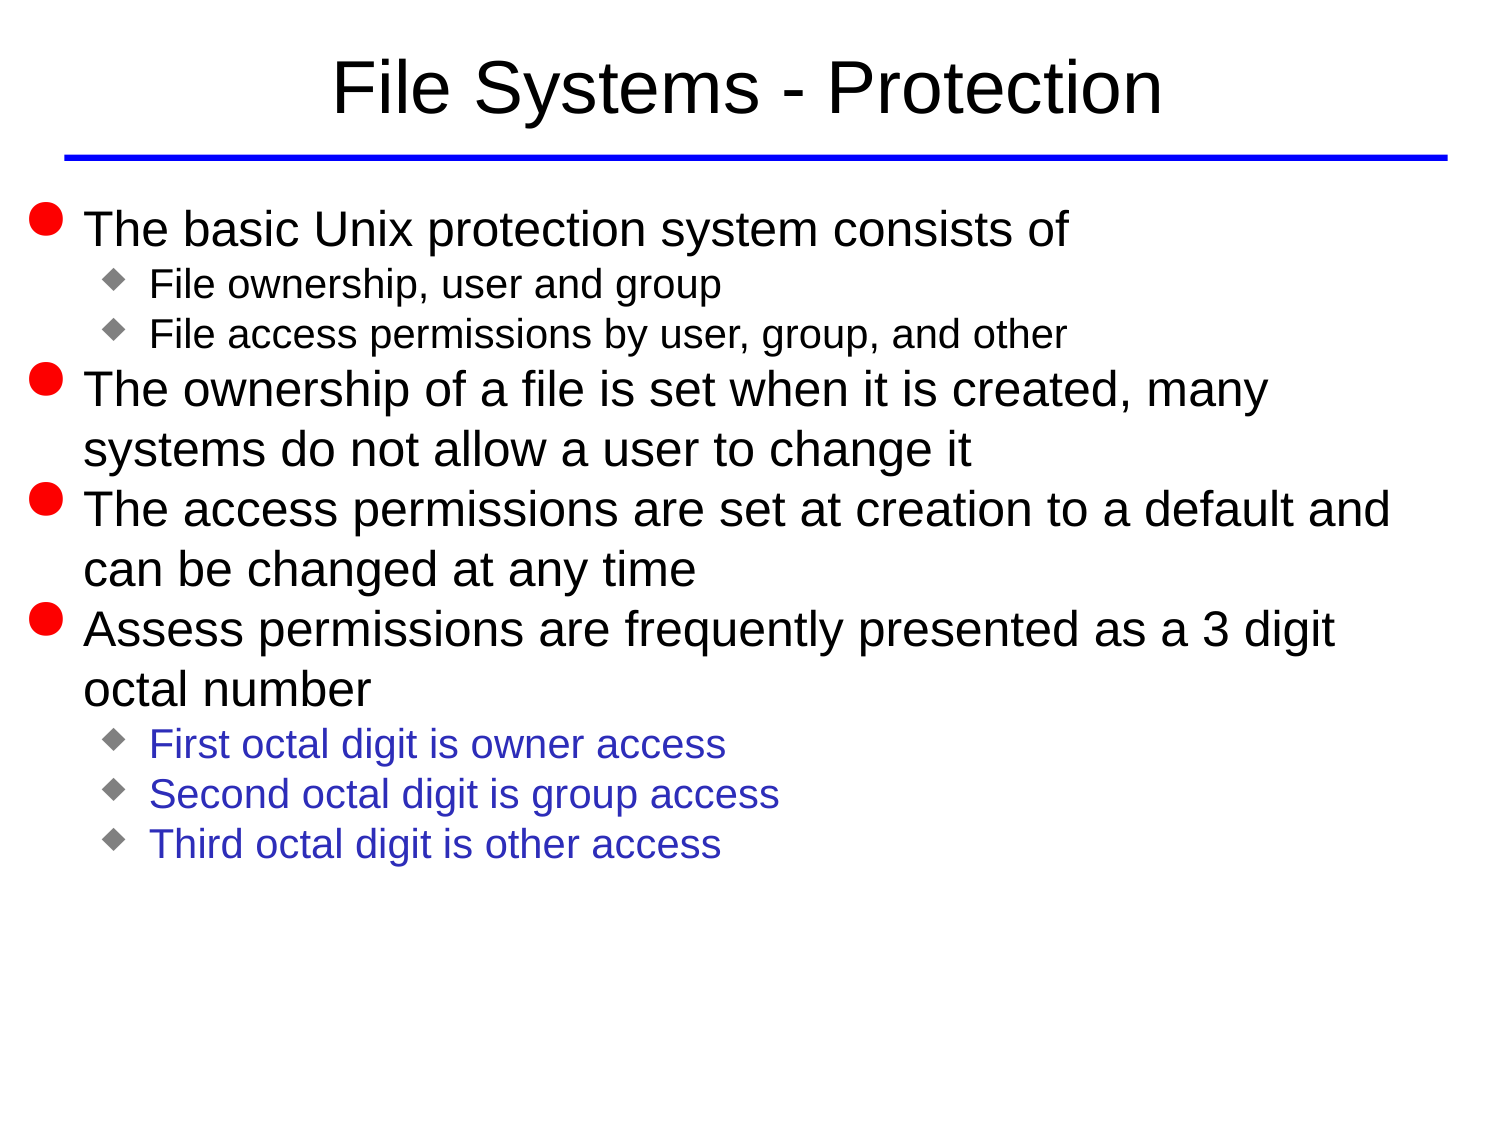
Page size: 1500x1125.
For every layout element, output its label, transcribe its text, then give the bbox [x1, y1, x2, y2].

list The basic Unix protection system consists of File ownership, user and group File access permissions by user, group, and other The ownership of a file is set when it is created, many systems do not allow a user to change it The access permissions are set at creation to a default and can be changed at any time Assess permissions are frequently presented as a 3 digit octal number First octal digit is owner access Second octal digit is group access Third octal digit is other access [11, 189, 1461, 1029]
title File Systems - Protection [115, 21, 1382, 147]
